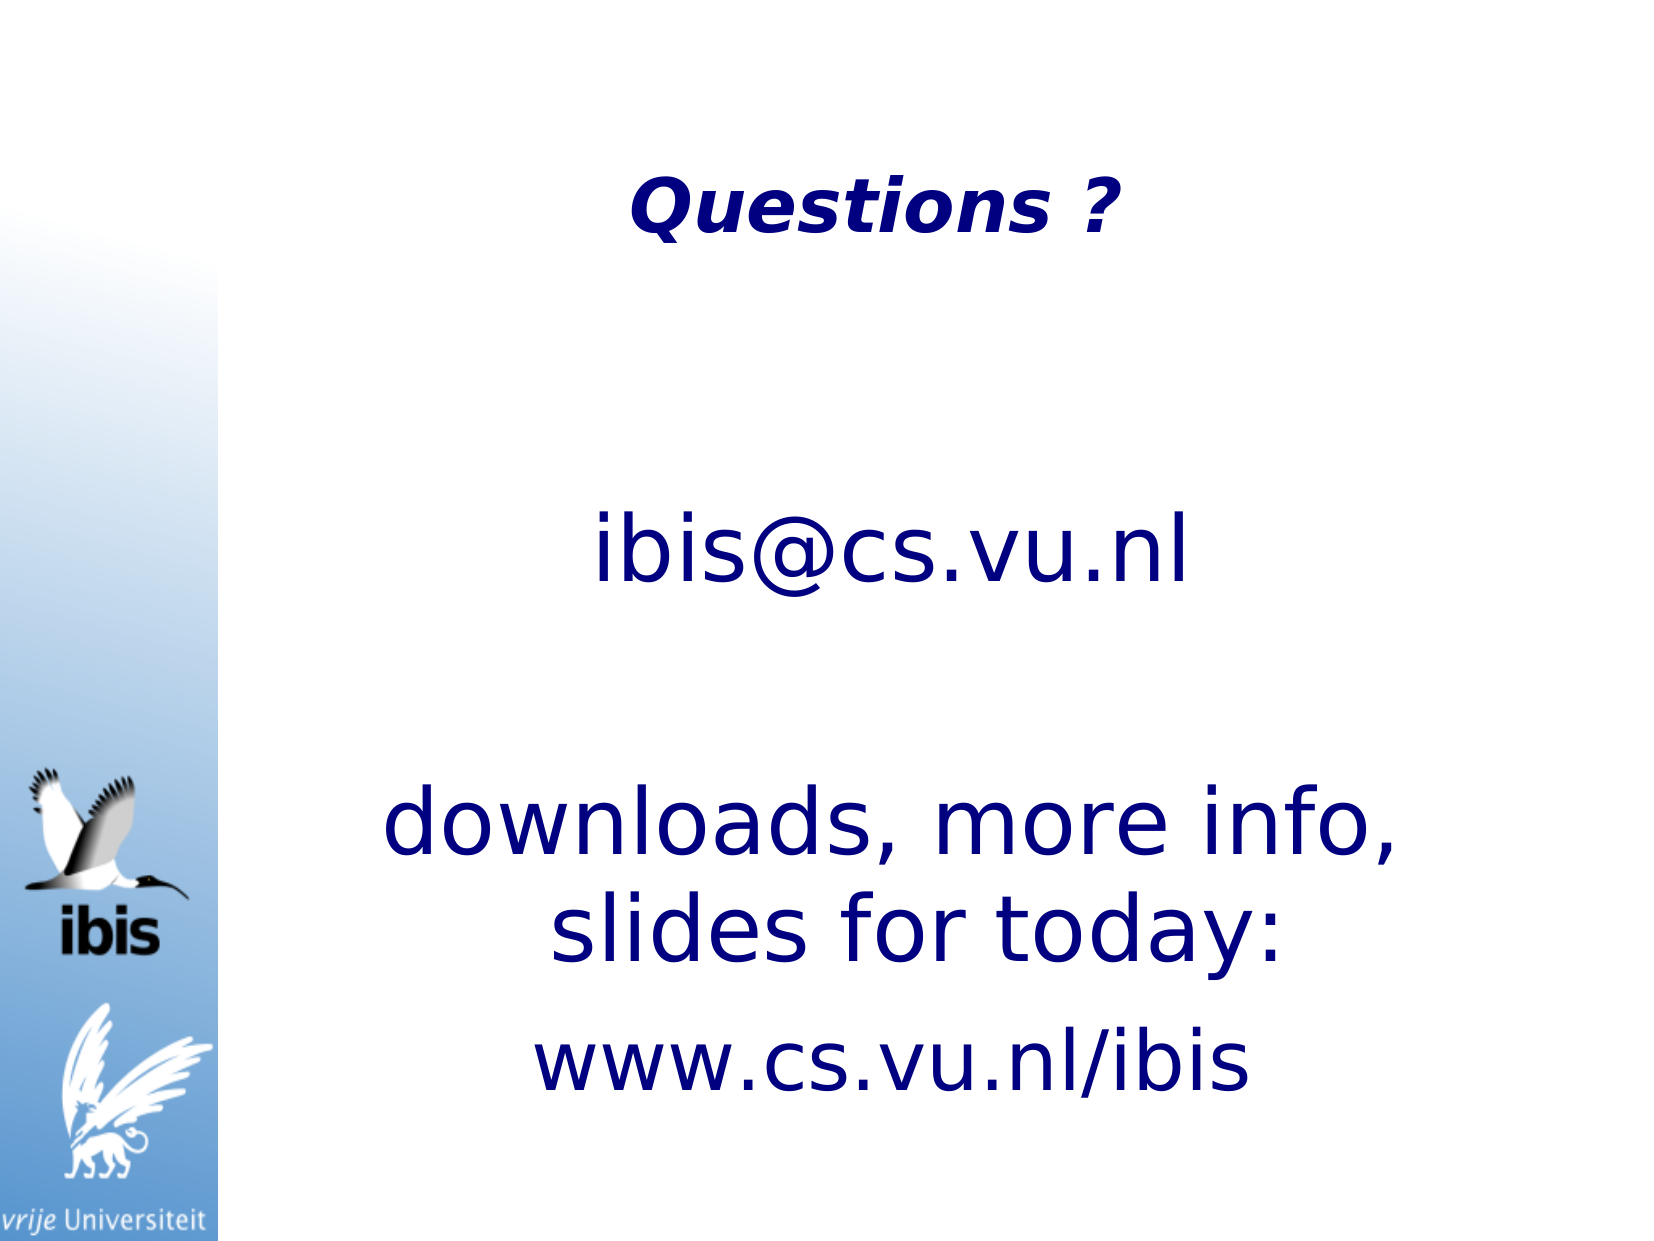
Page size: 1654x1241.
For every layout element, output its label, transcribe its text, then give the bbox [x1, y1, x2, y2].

picture [0, 0, 218, 1241]
list ibis@cs.vu.nl downloads, more info, slides for today: www.cs.vu.nl/ibis [235, 496, 1532, 1157]
title Questions ? [219, 102, 1534, 311]
